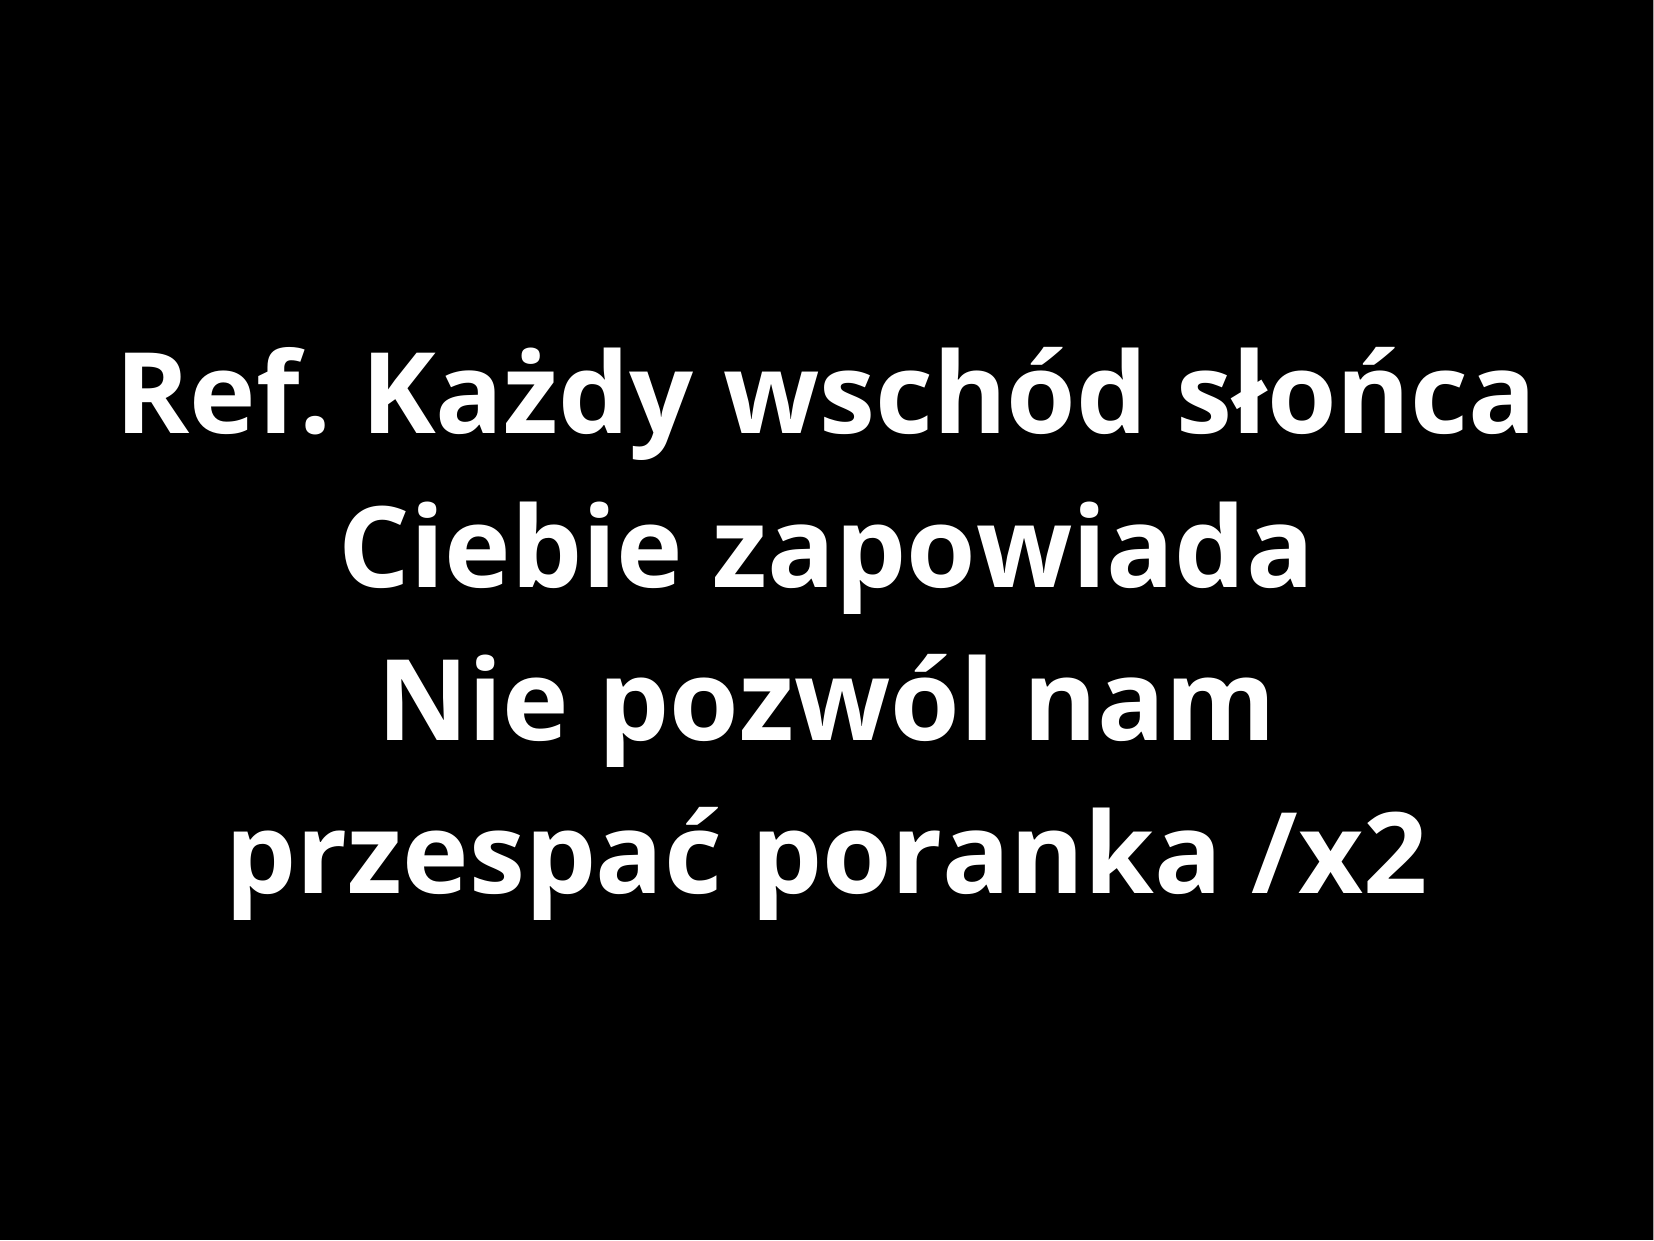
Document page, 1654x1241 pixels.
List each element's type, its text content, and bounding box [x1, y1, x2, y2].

subtitle Ref. Każdy wschód słońca Ciebie zapowiada Nie pozwól nam przespać poranka /x2 [0, 0, 1654, 1241]
